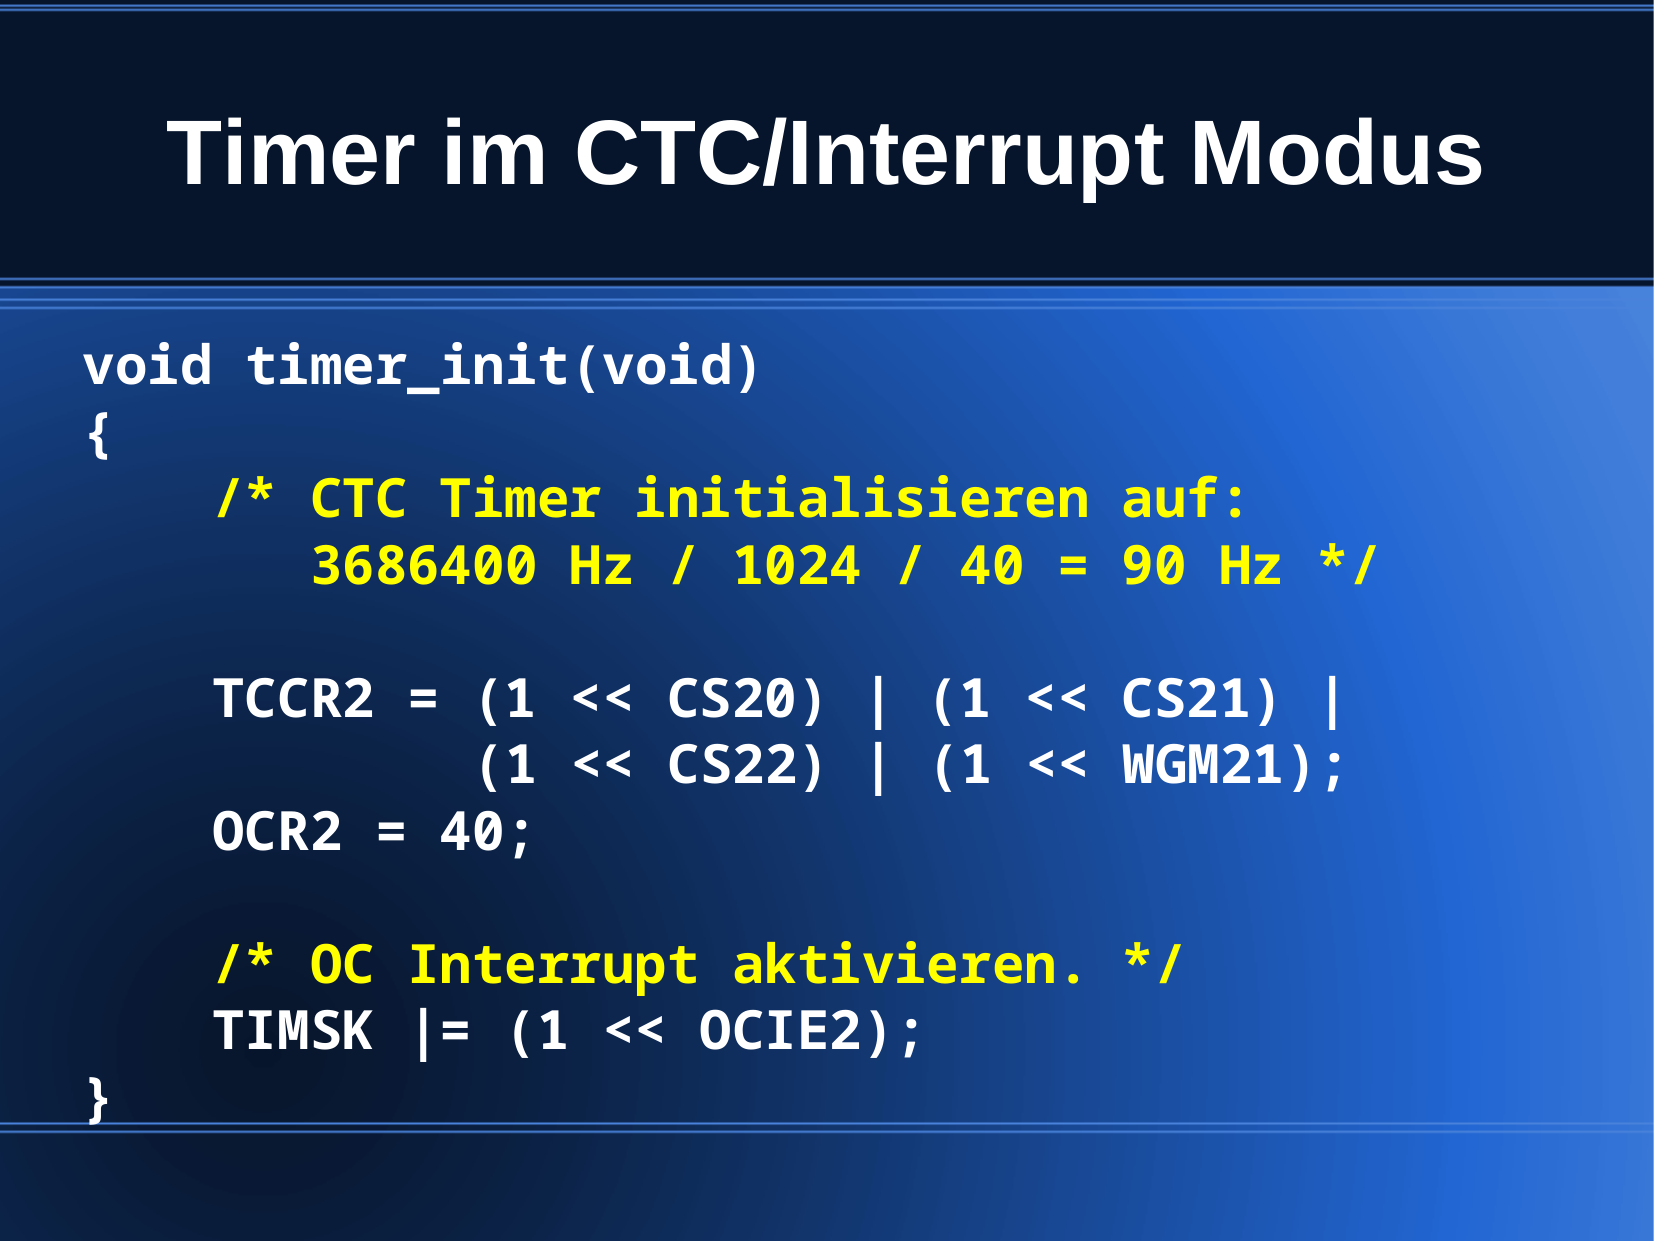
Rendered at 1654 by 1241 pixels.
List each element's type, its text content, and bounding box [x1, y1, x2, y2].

picture [0, 0, 1654, 1241]
list void timer_init(void) { /* CTC Timer initialisieren auf: 3686400 Hz / 1024 / 40 = 90 Hz */ TCCR2 = (1 << CS20) | (1 << CS21) | (1 << CS22) | (1 << WGM21); OCR2 = 40; /* OC Interrupt aktivieren. */ TIMSK |= (1 << OCIE2); } [82, 355, 1571, 1161]
title Timer im CTC/Interrupt Modus [82, 49, 1571, 257]
